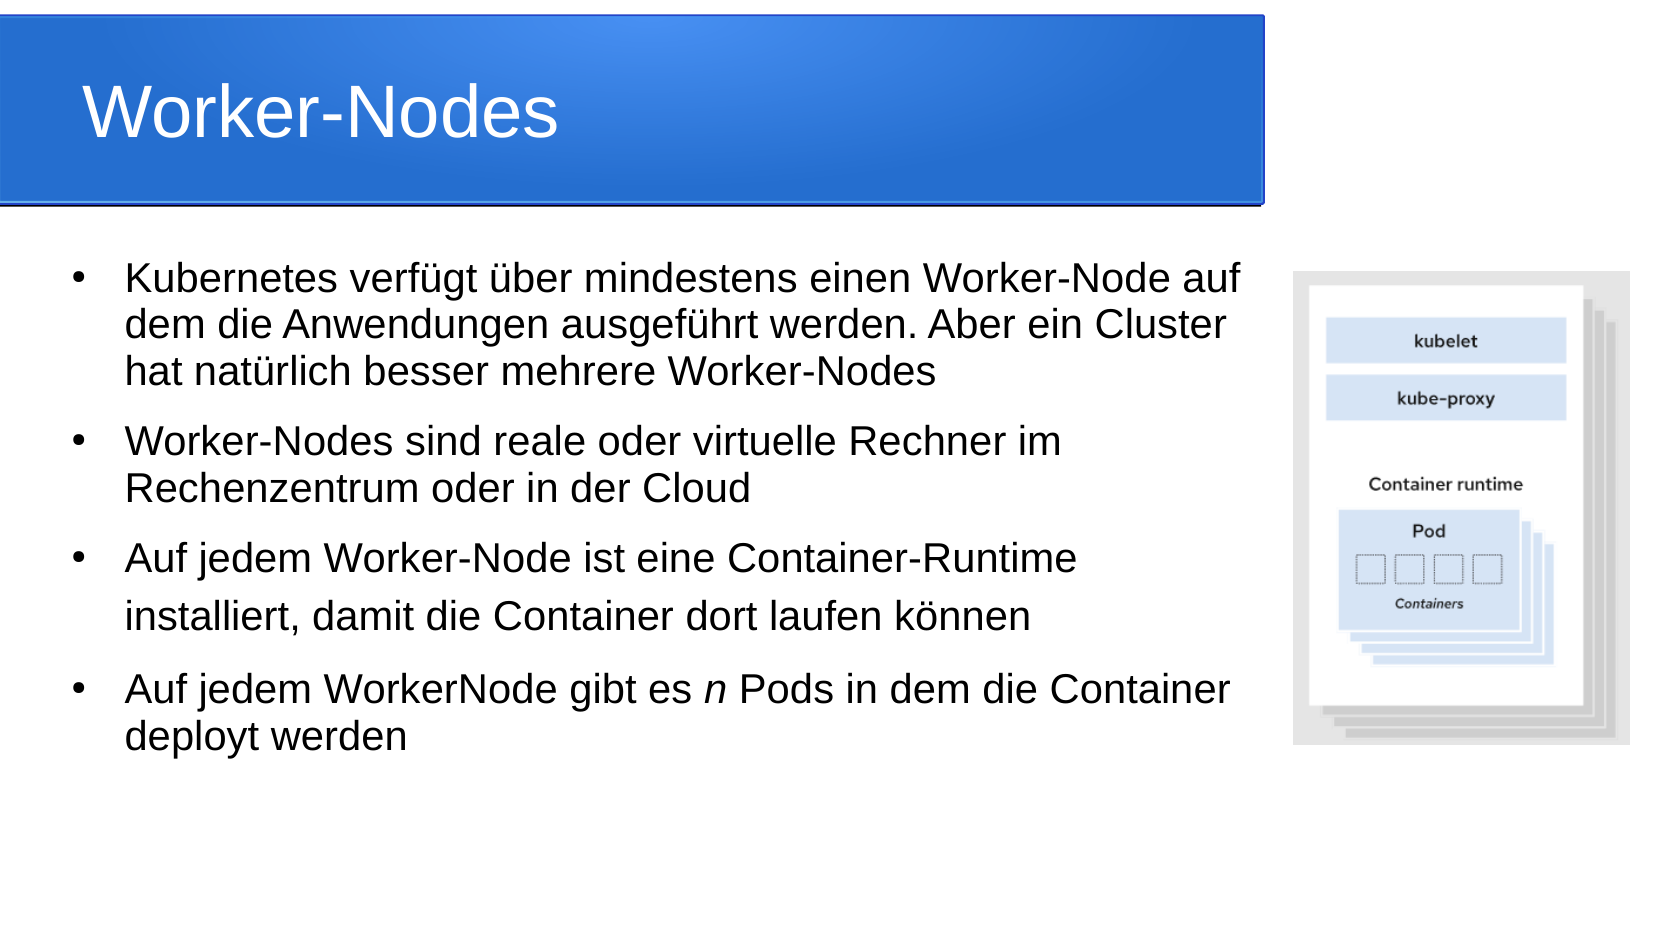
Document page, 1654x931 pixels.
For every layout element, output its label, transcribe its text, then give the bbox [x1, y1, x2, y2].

list Kubernetes verfügt über mindestens einen Worker-Node auf dem die Anwendungen ausgeführt werden. Aber ein Cluster hat natürlich besser mehrere Worker-Nodes Worker-Nodes sind reale oder virtuelle Rechner im Rechenzentrum oder in der Cloud Auf jedem Worker-Node ist eine Container-Runtime installiert, damit die Container dort laufen können Auf jedem WorkerNode gibt es n Pods in dem die Container deployt werden [53, 254, 1252, 794]
title Worker-Nodes [82, 35, 1235, 189]
picture [1293, 271, 1630, 745]
